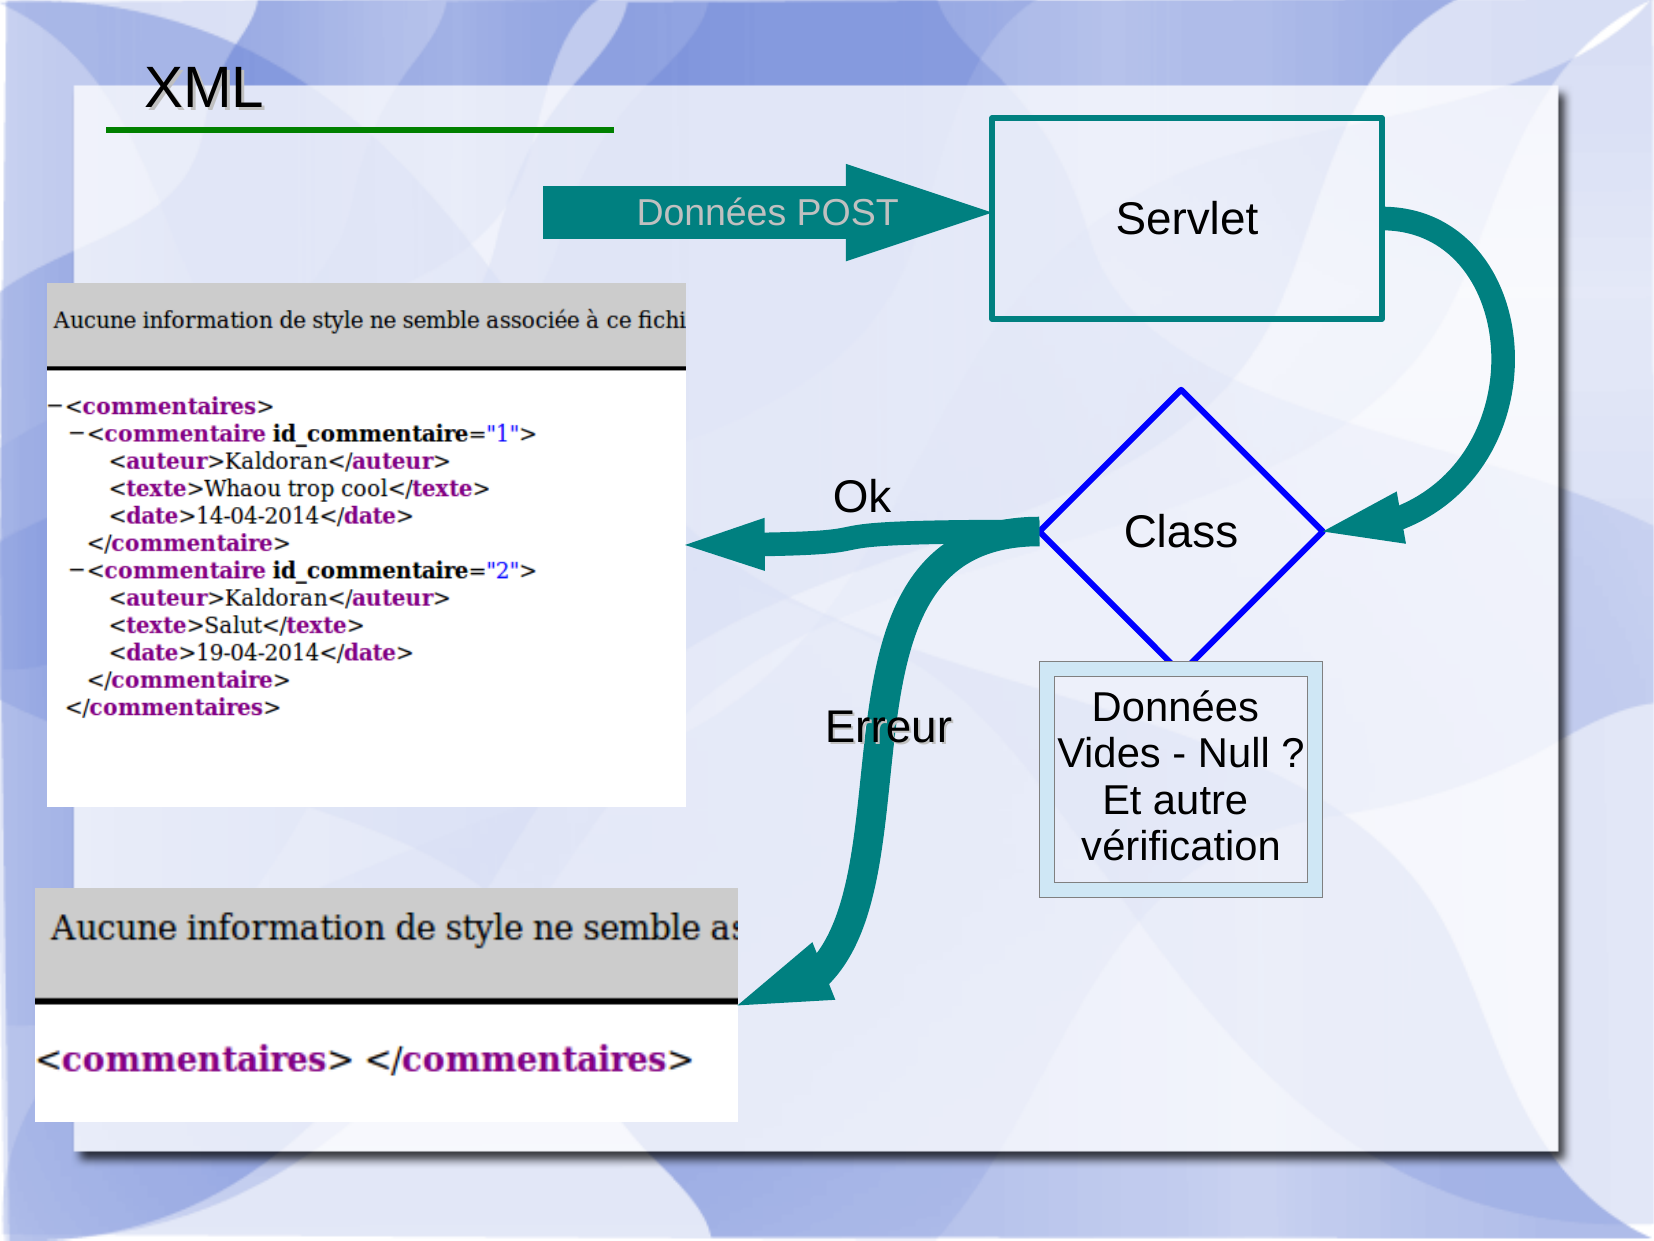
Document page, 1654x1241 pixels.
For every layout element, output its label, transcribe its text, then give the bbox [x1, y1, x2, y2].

text_box XML [129, 47, 792, 128]
picture [0, 0, 1654, 1241]
text_box Class [1040, 389, 1323, 661]
text_box Données Vides - Null ? Et autre vérification [1039, 661, 1323, 898]
text_box Servlet [992, 118, 1382, 319]
